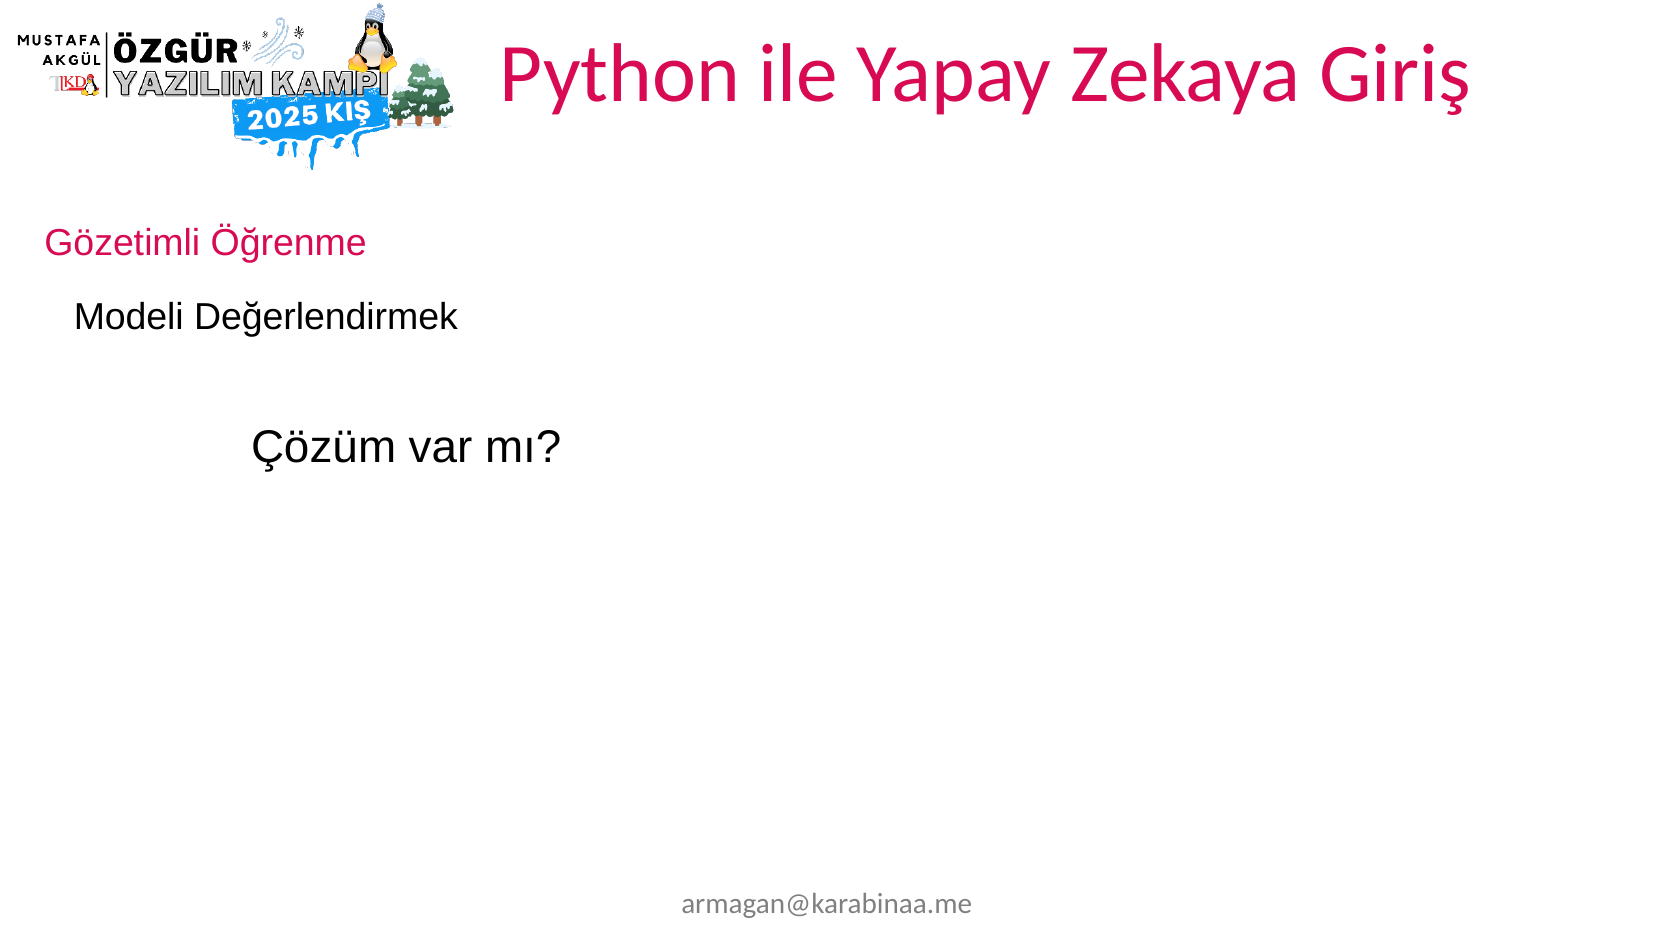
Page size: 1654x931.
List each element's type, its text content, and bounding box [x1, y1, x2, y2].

text_box Gözetimli Öğrenme [29, 213, 854, 271]
text_box Çözüm var mı? [236, 413, 798, 532]
picture [0, 0, 463, 177]
text_box armagan@karabinaa.me [0, 877, 1654, 928]
text_box Python ile Yapay Zekaya Giriş [484, 10, 1654, 126]
text_box Modeli Değerlendirmek [59, 288, 1241, 387]
